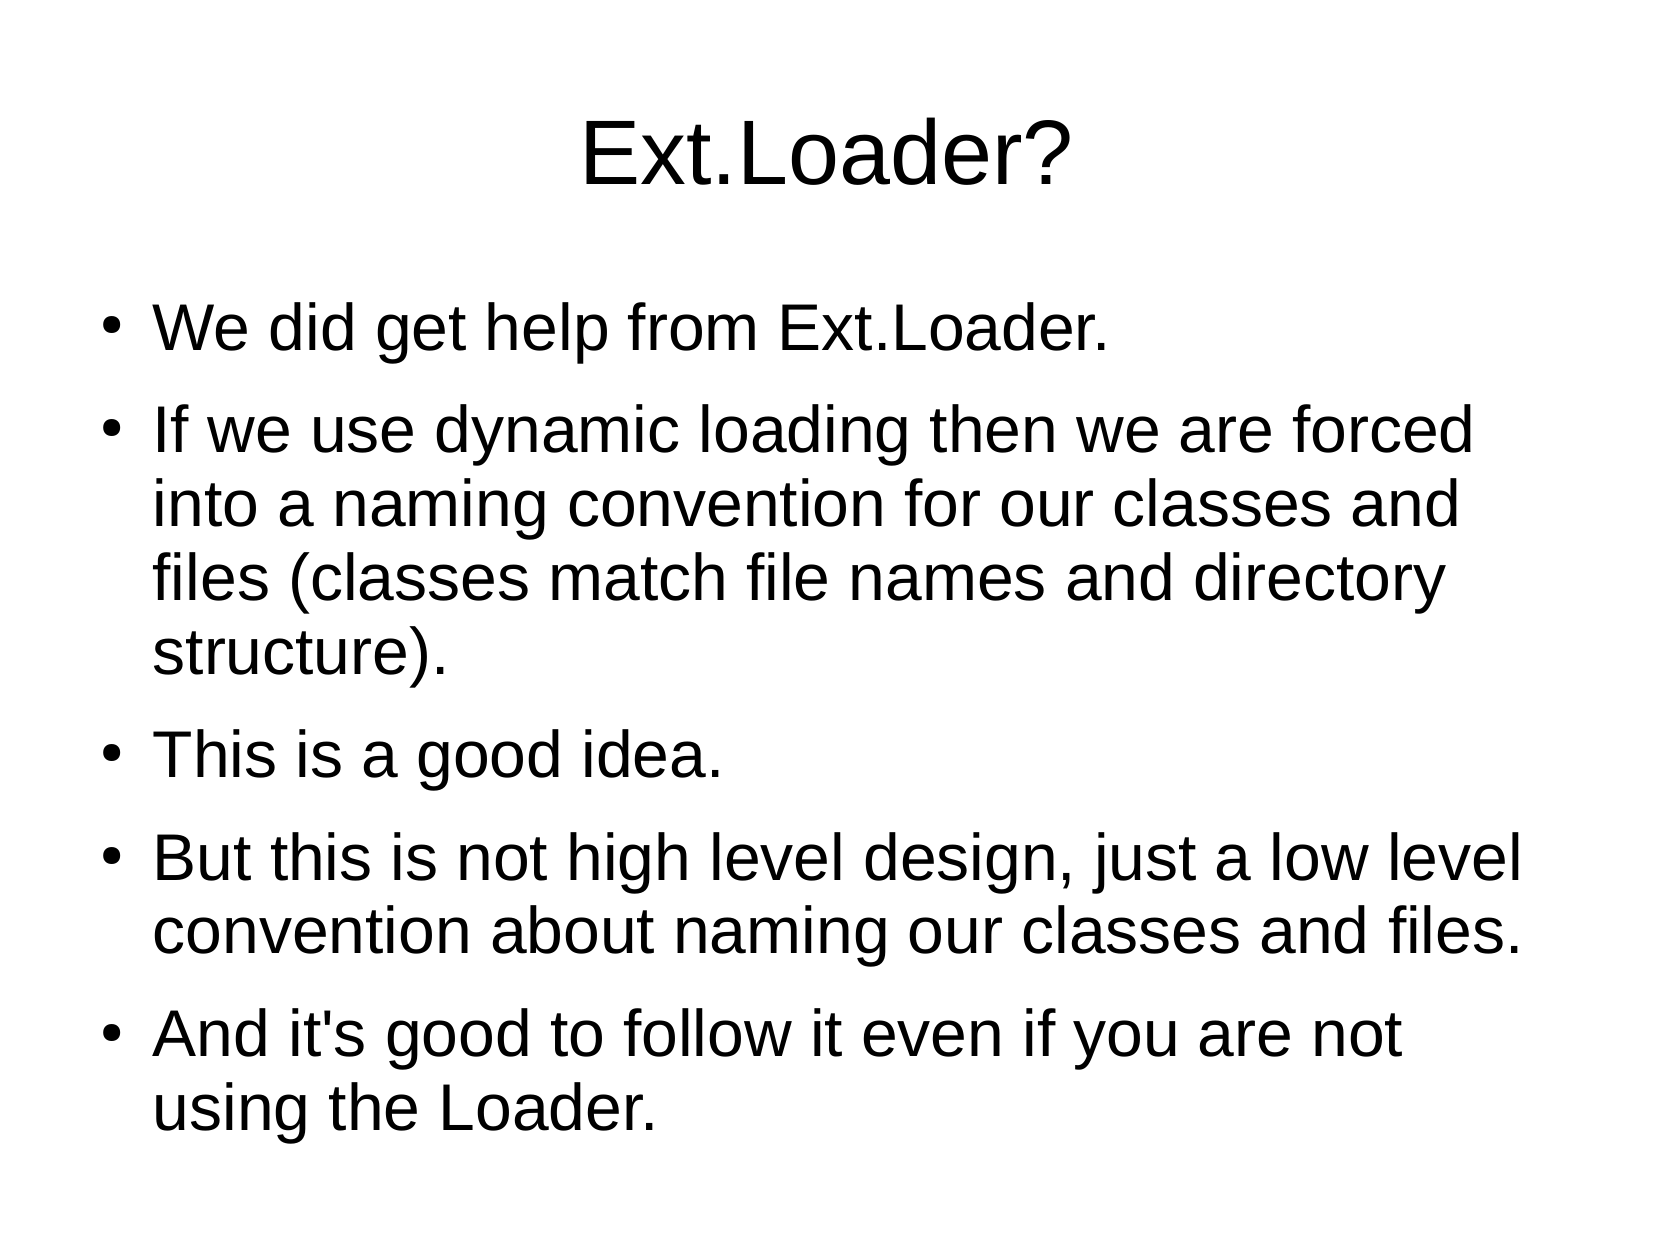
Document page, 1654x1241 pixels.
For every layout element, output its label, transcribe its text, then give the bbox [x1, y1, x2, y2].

list We did get help from Ext.Loader. If we use dynamic loading then we are forced into a naming convention for our classes and files (classes match file names and directory structure). This is a good idea. But this is not high level design, just a low level convention about naming our classes and files. And it's good to follow it even if you are not using the Loader. [82, 290, 1538, 1156]
title Ext.Loader? [82, 49, 1571, 257]
